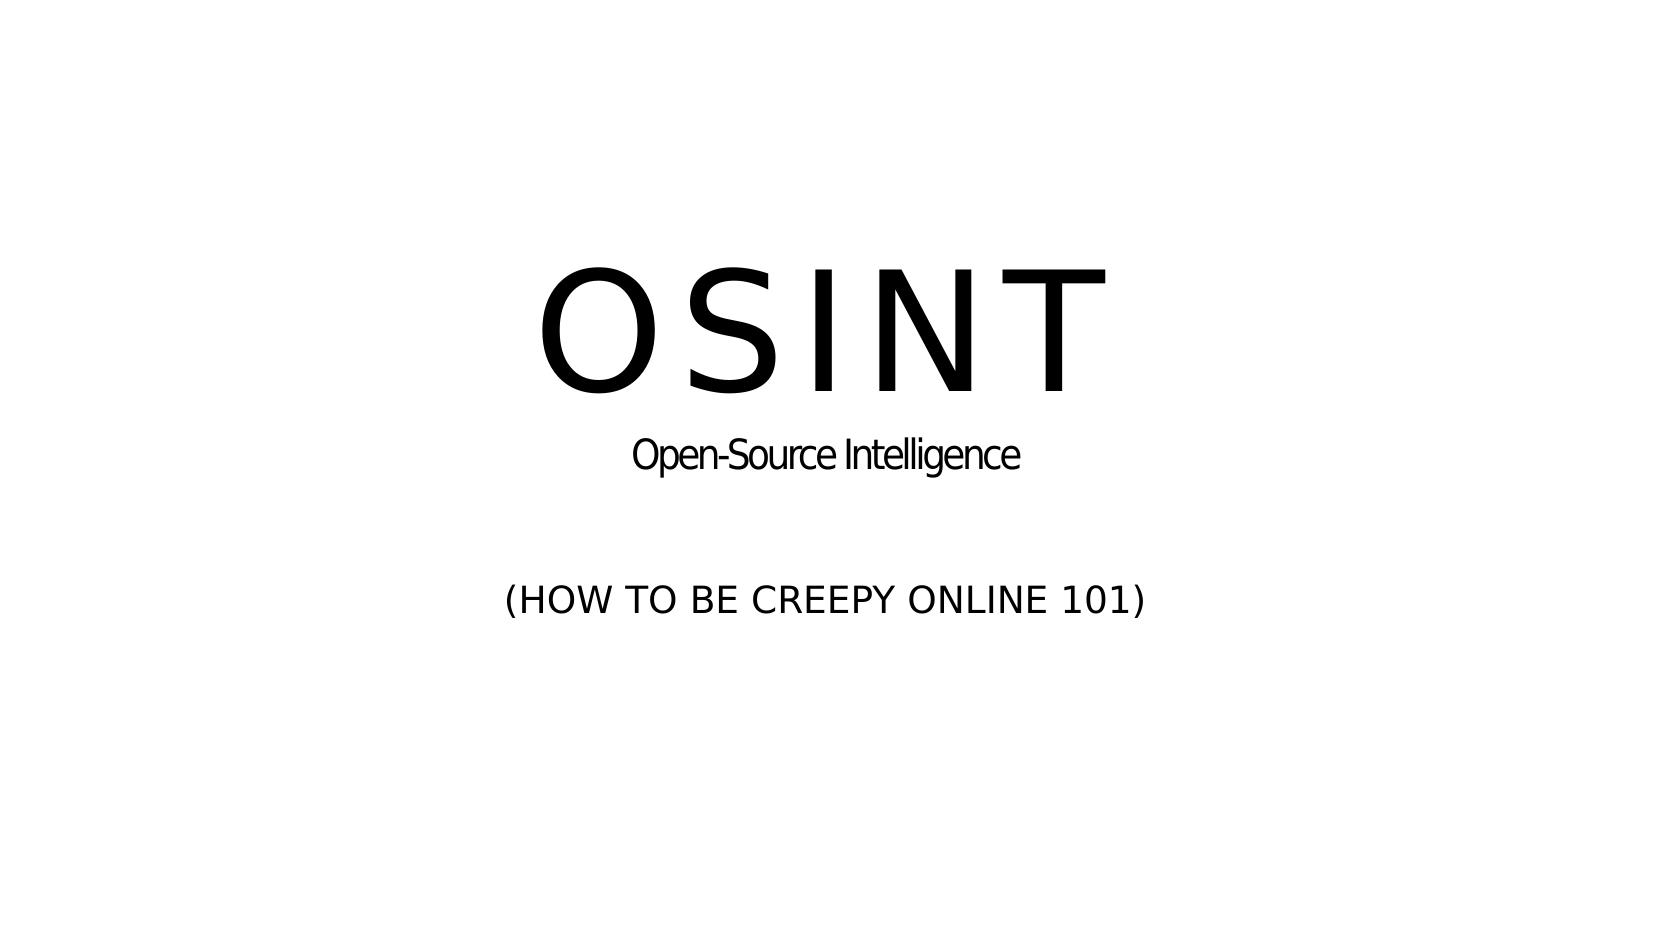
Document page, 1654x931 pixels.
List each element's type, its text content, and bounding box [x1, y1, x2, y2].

text_box (HOW TO BE CREEPY ONLINE 101) [489, 571, 1165, 631]
subtitle OSINT Open-Source Intelligence [82, 37, 1571, 757]
